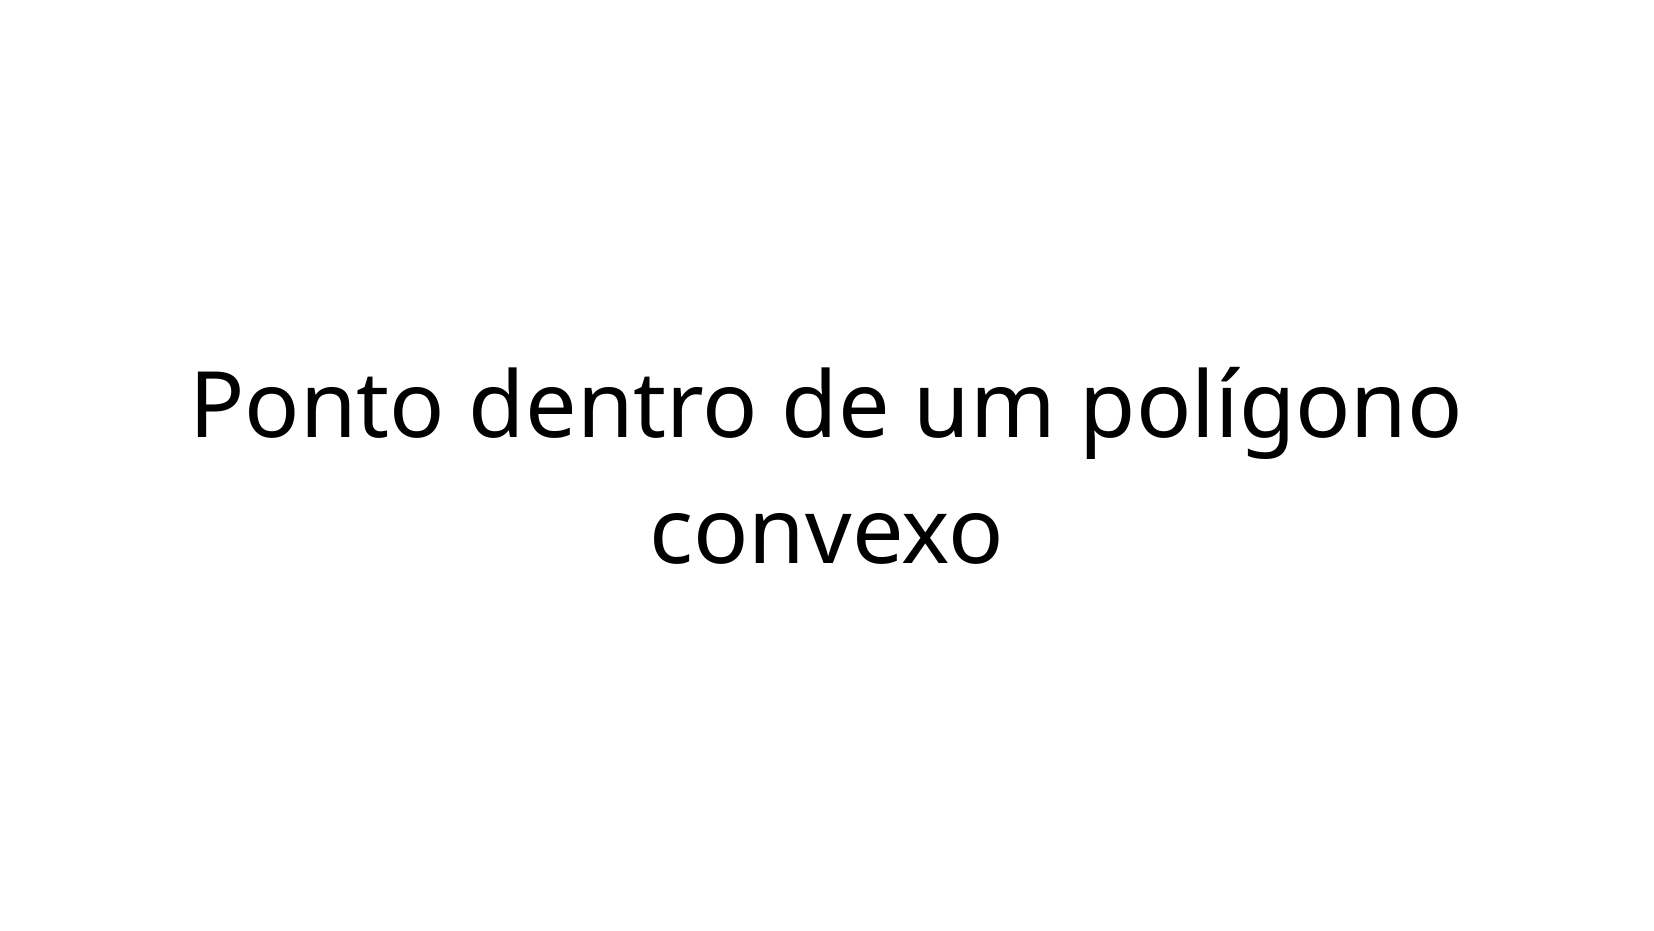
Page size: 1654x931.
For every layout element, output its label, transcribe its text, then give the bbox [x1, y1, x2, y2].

title Ponto dentro de um polígono convexo [0, 0, 1654, 931]
